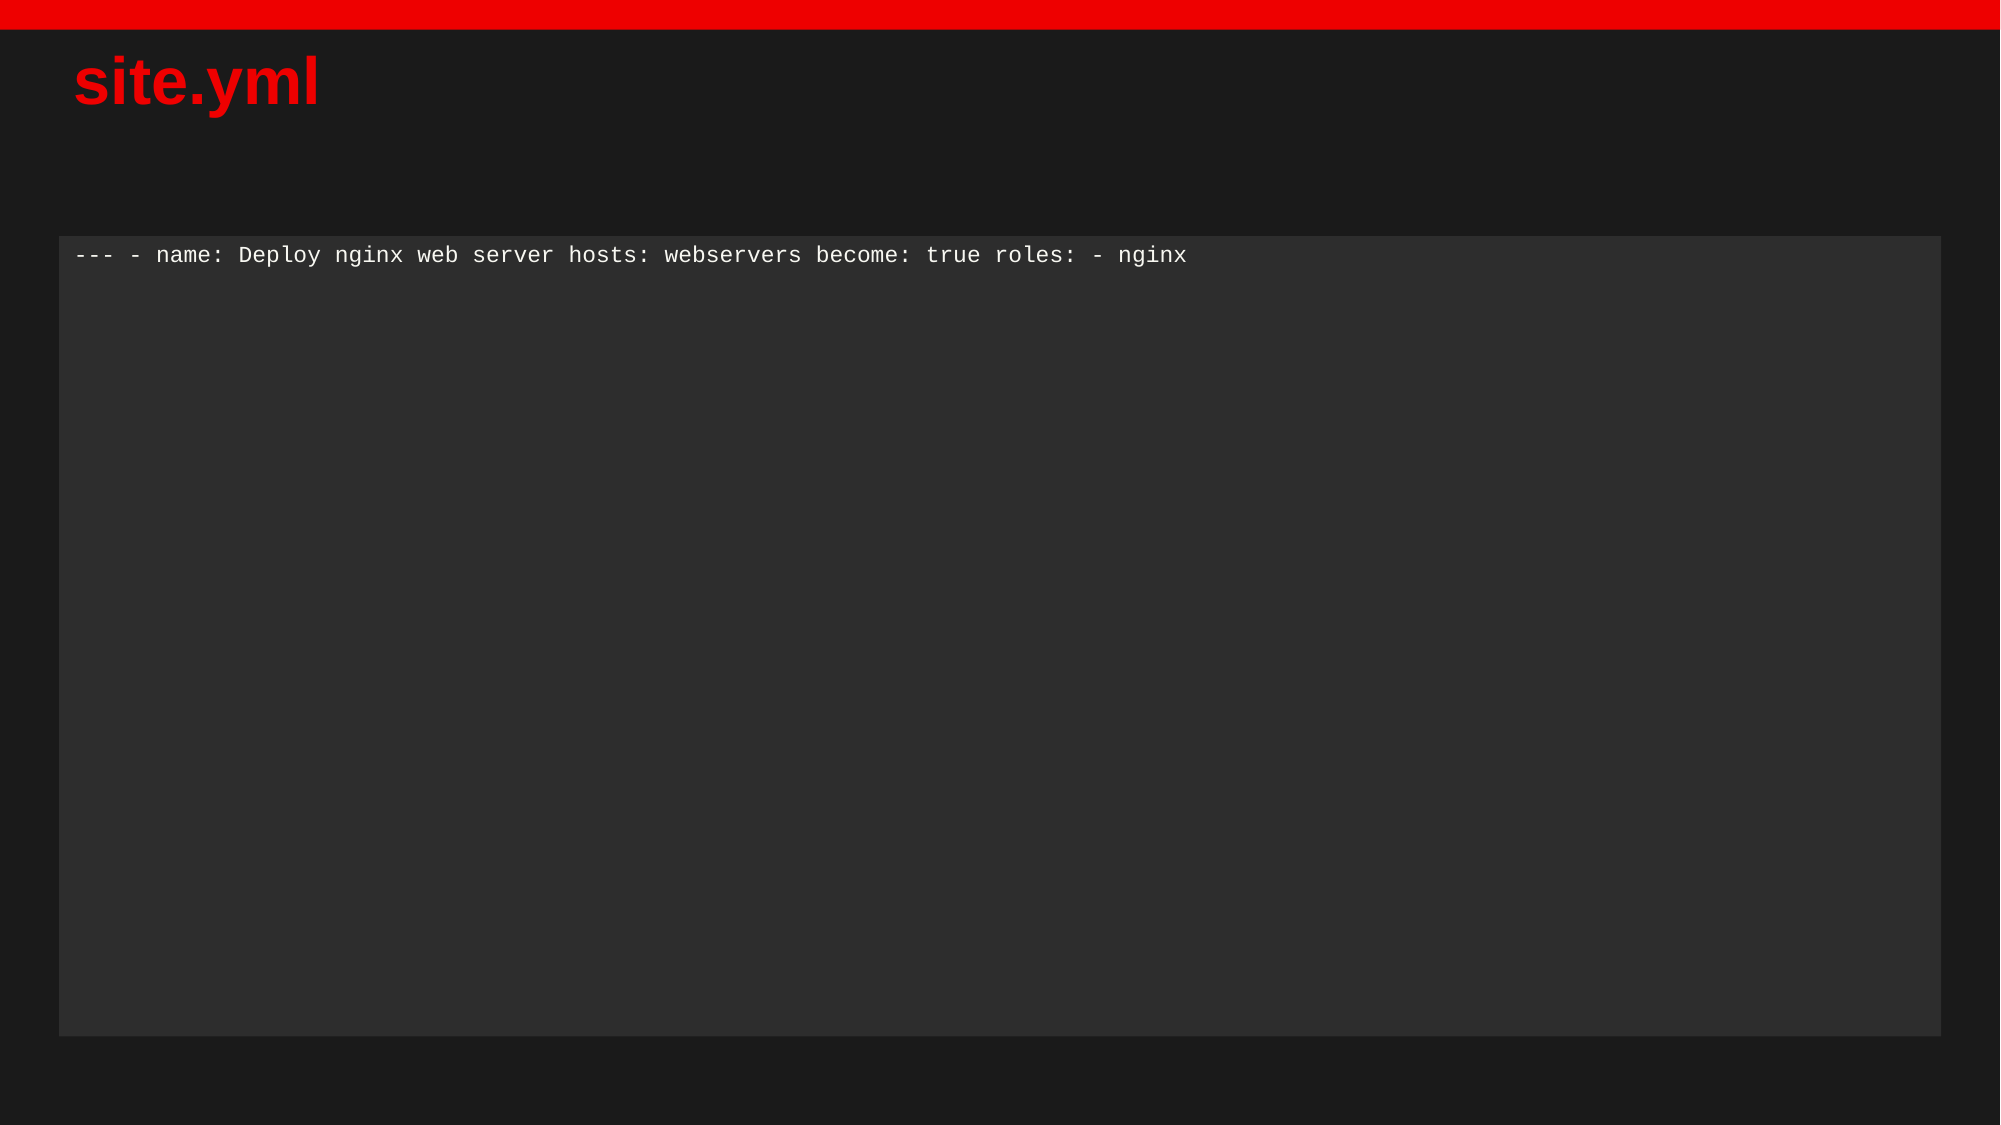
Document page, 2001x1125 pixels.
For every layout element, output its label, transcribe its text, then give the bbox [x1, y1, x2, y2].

text_box site.yml [59, 36, 1942, 208]
text_box --- - name: Deploy nginx web server hosts: webservers become: true roles: - nginx [59, 236, 1942, 1037]
text_box [0, 0, 2001, 30]
